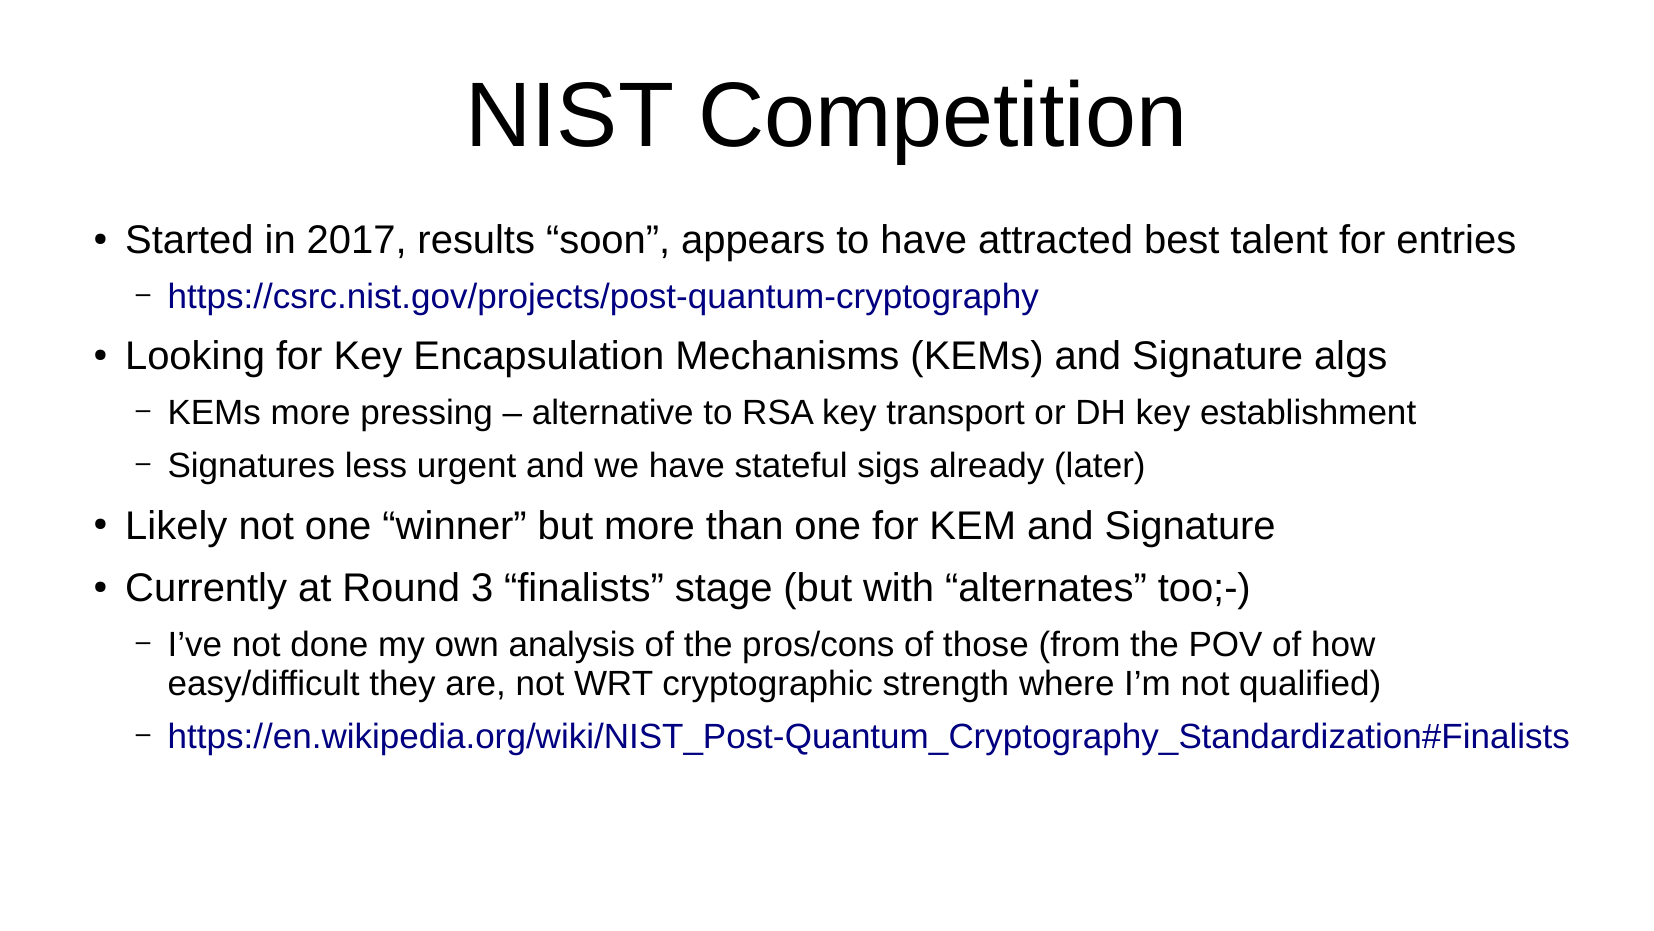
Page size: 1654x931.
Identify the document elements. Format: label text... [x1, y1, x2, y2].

list Started in 2017, results “soon”, appears to have attracted best talent for entries https://csrc.nist.gov/projects/post-quantum-cryptography Looking for Key Encapsulation Mechanisms (KEMs) and Signature algs KEMs more pressing – alternative to RSA key transport or DH key establishment Signatures less urgent and we have stateful sigs already (later) Likely not one “winner” but more than one for KEM and Signature Currently at Round 3 “finalists” stage (but with “alternates” too;-) I’ve not done my own analysis of the pros/cons of those (from the POV of how easy/difficult they are, not WRT cryptographic strength where I’m not qualified) https://en.wikipedia.org/wiki/NIST_Post-Quantum_Cryptography_Standardization#Finalists [82, 217, 1571, 758]
title NIST Competition [82, 37, 1571, 193]
